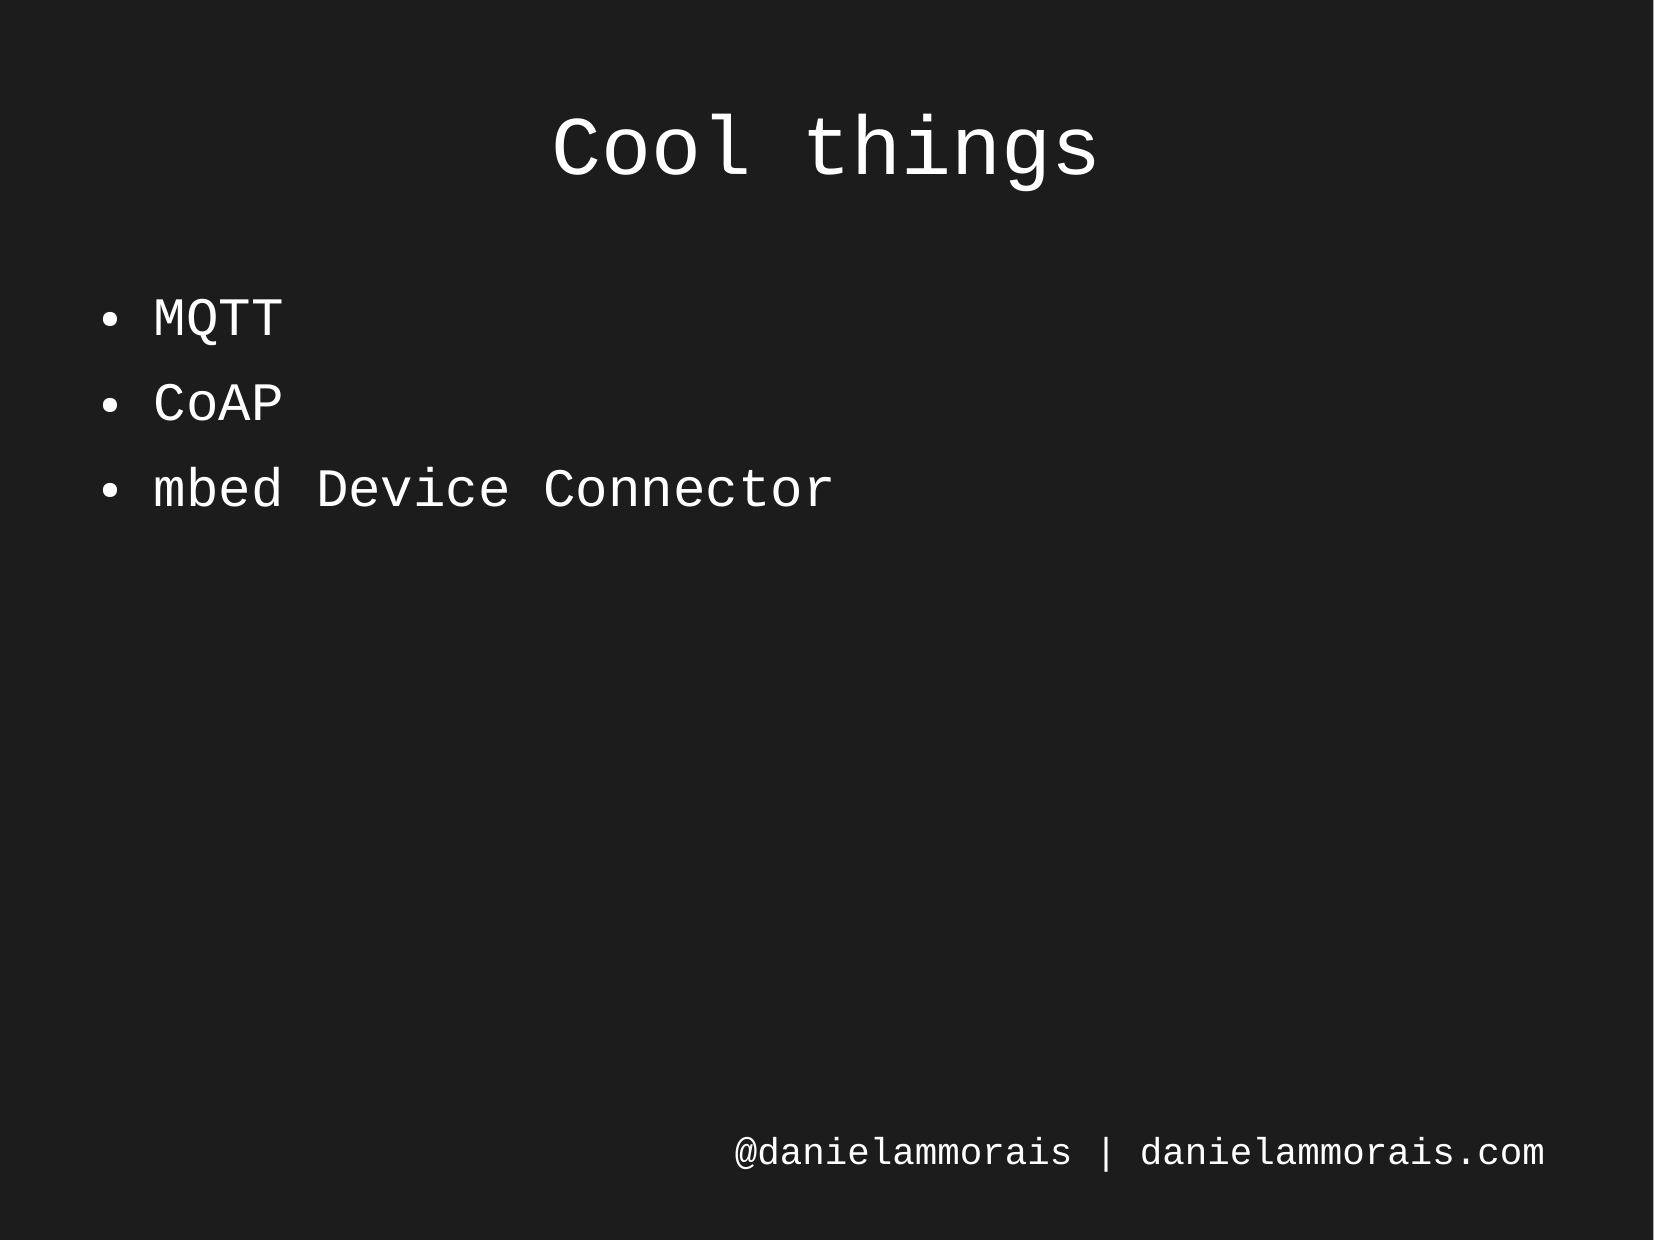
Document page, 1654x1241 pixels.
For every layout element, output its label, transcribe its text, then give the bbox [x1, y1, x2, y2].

title Cool things [82, 49, 1571, 257]
text_box @danielammorais | danielammorais.com [720, 1125, 1654, 1226]
list MQTT CoAP mbed Device Connector [82, 290, 1571, 1010]
